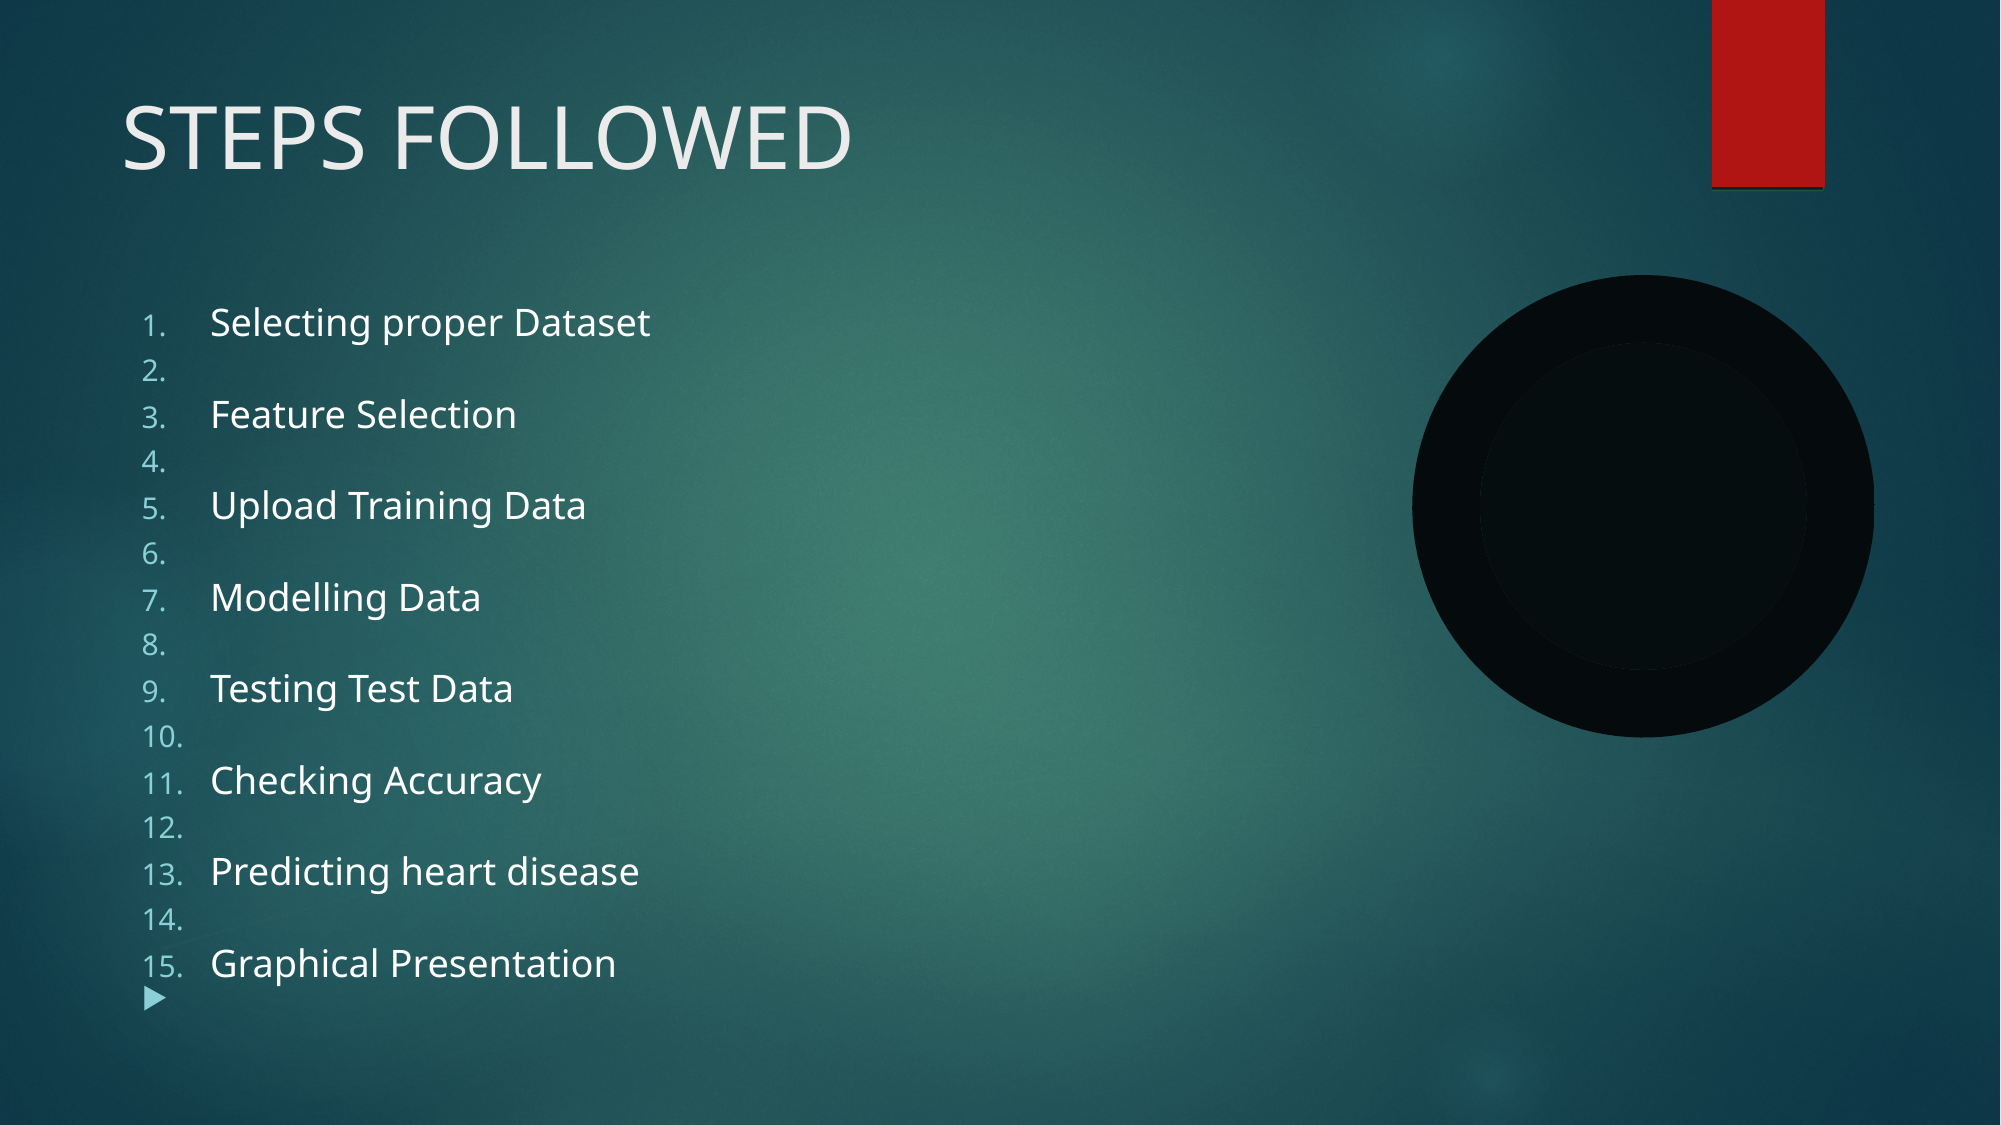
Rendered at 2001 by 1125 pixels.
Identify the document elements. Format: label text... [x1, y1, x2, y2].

title STEPS FOLLOWED [106, 74, 1649, 305]
list Selecting proper Dataset Feature Selection Upload Training Data Modelling Data Testing Test Data Checking Accuracy Predicting heart disease Graphical Presentation [126, 304, 1595, 993]
